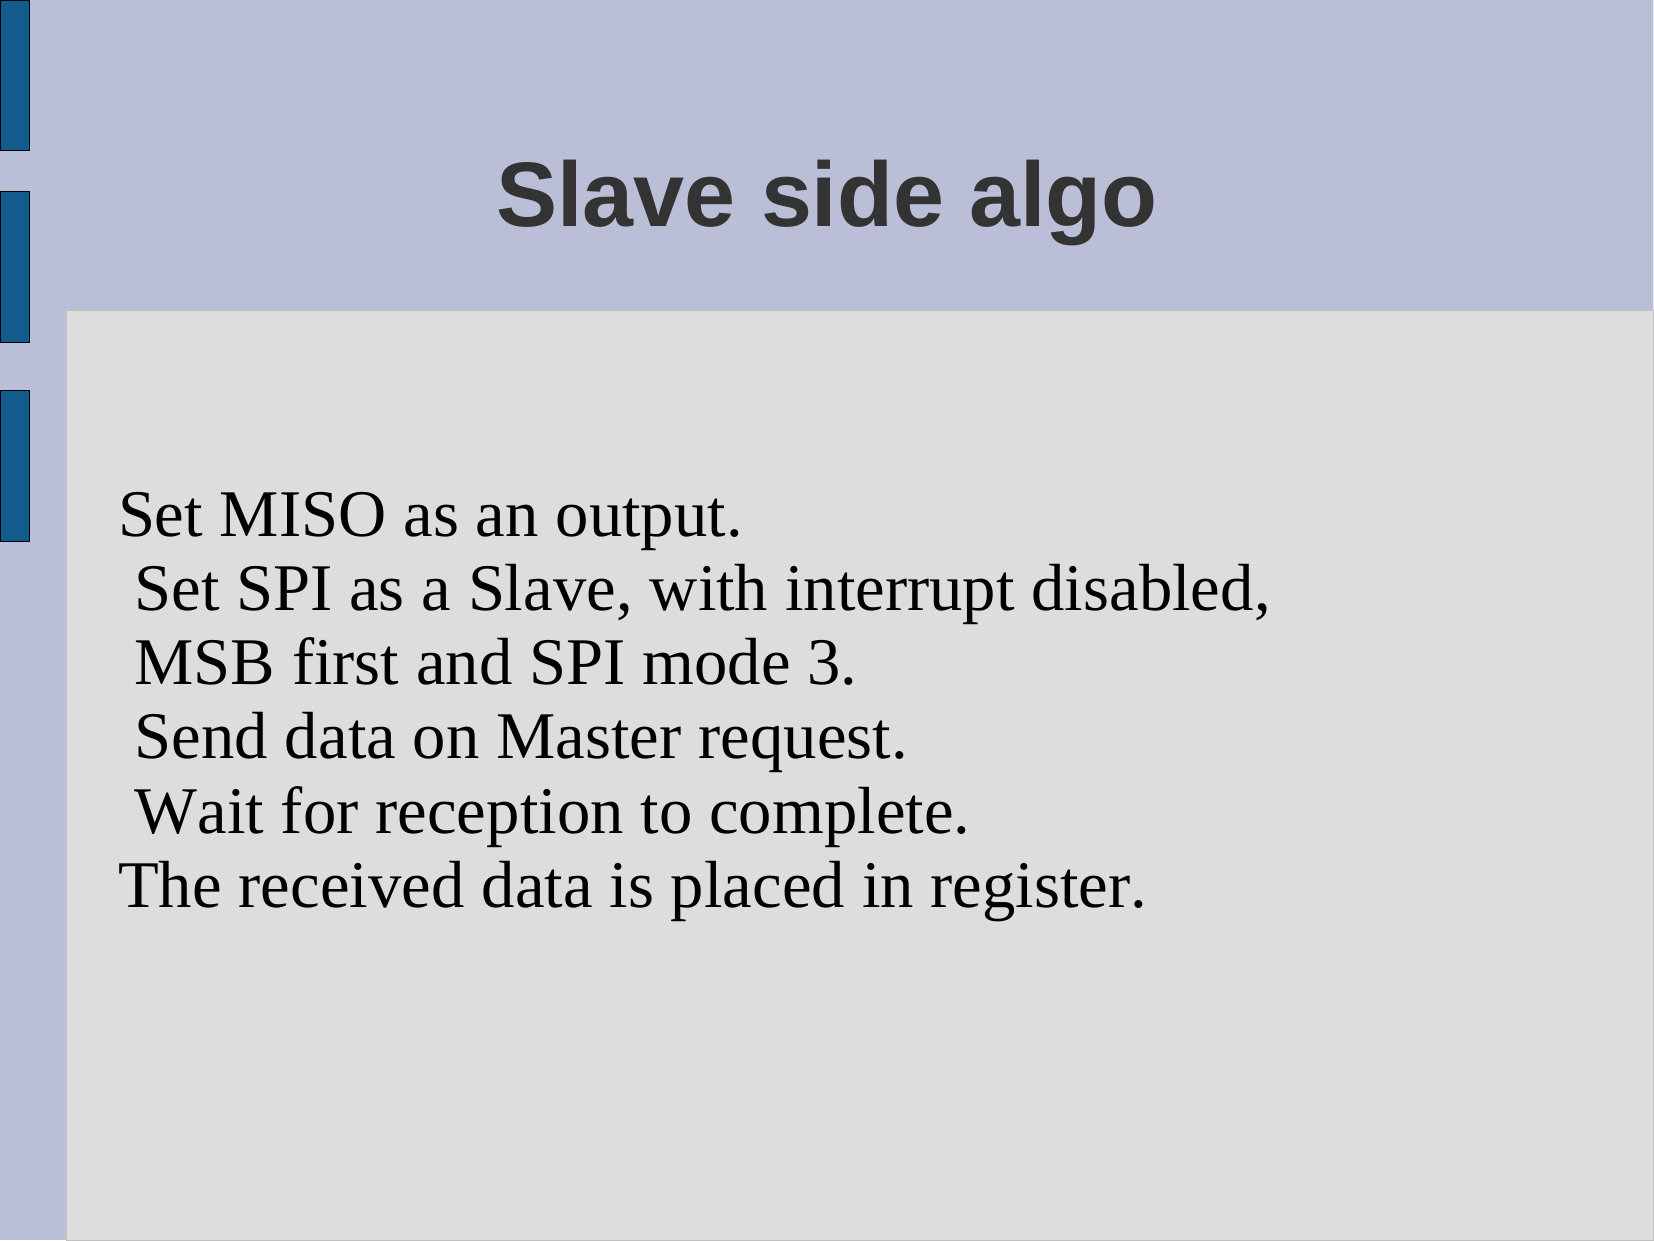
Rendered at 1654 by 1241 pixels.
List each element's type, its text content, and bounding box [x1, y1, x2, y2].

title Slave side algo [121, 91, 1534, 297]
subtitle Set MISO as an output. Set SPI as a Slave, with interrupt disabled, MSB first and SPI mode 3. Send data on Master request. Wait for reception to complete. The received data is placed in register. [82, 297, 1571, 1102]
